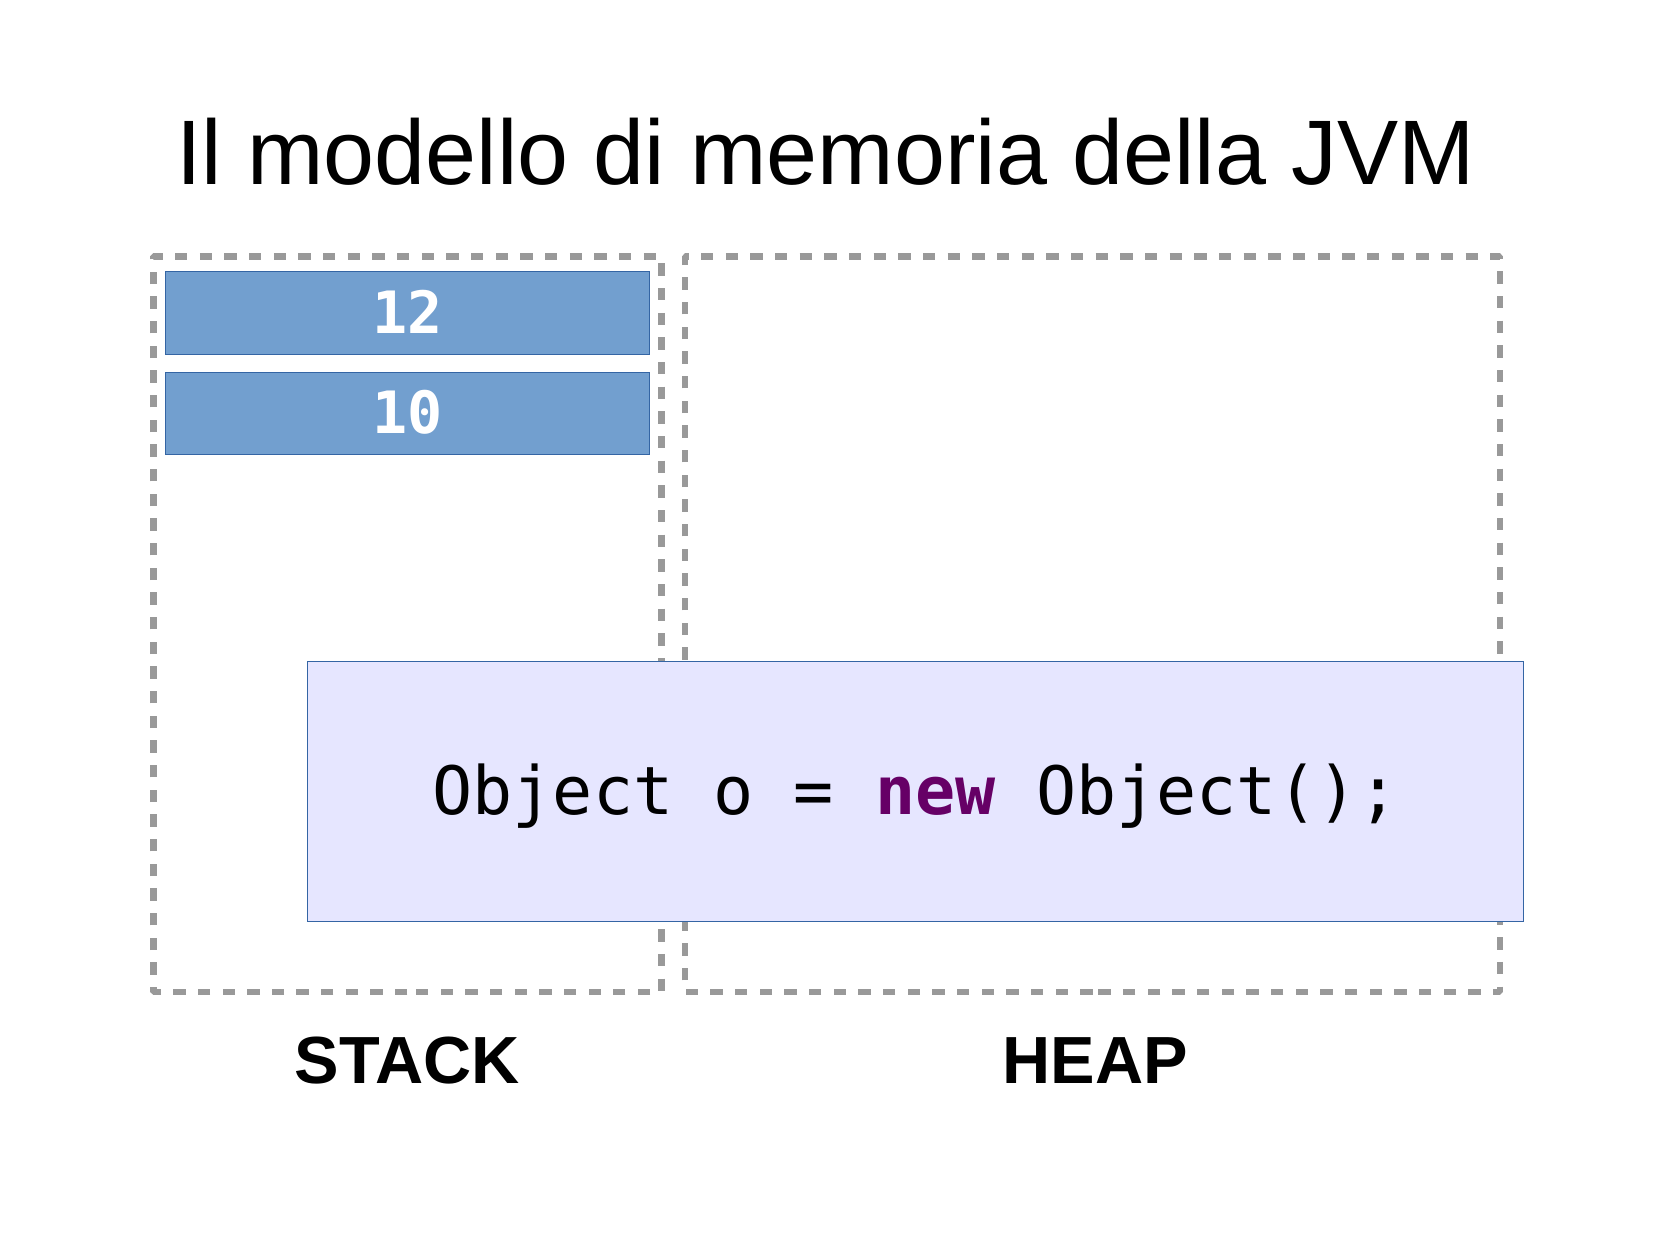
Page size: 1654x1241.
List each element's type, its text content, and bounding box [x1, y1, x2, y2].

text_box HEAP [702, 1015, 1489, 1106]
text_box 10 [165, 372, 650, 455]
title Il modello di memoria della JVM [82, 49, 1571, 257]
text_box Object o = new Object(); [307, 661, 1524, 922]
text_box STACK [165, 1015, 650, 1106]
text_box 12 [165, 271, 650, 355]
